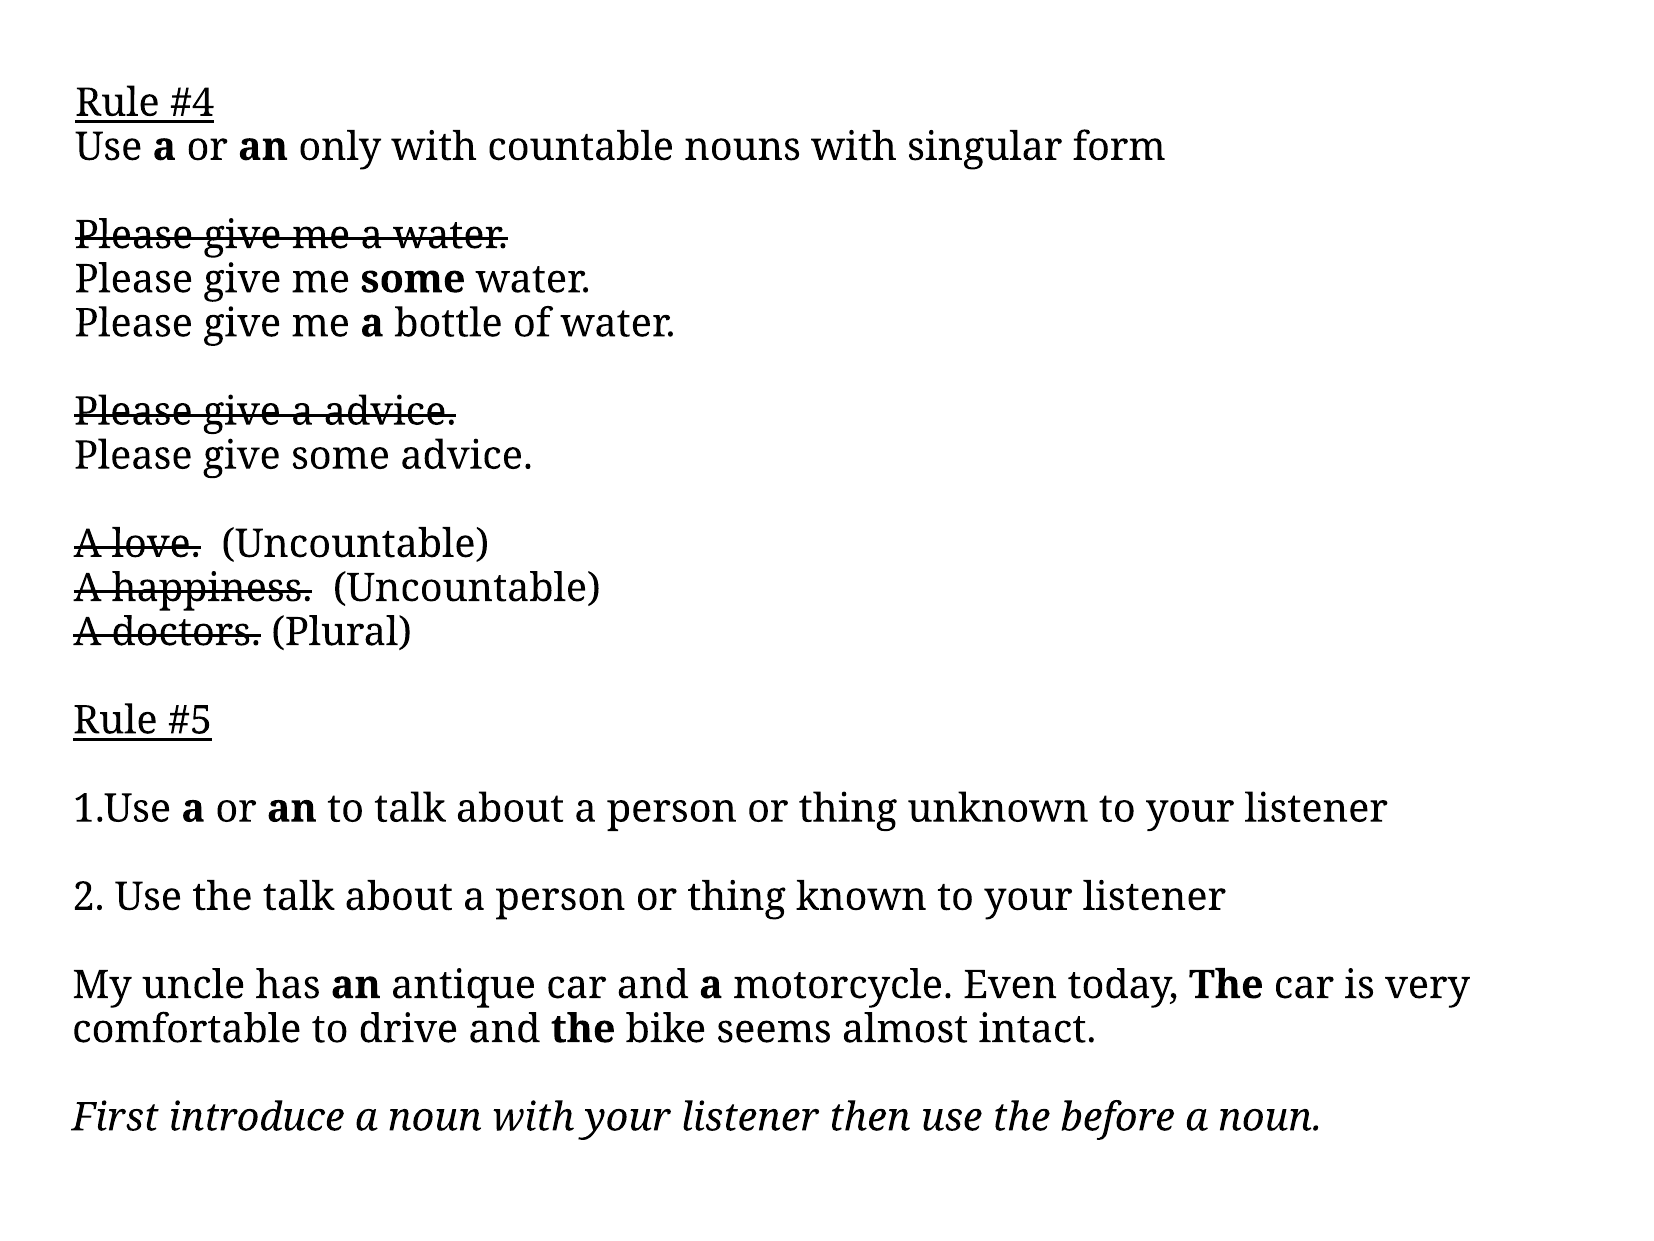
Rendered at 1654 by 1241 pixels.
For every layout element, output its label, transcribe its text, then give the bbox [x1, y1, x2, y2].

text_box Rule #4 Use a or an only with countable nouns with singular form Please give me a water. Please give me some water. Please give me a bottle of water. Please give a advice. Please give some advice. A love. (Uncountable) A happiness. (Uncountable) A doctors. (Plural) Rule #5 1.Use a or an to talk about a person or thing unknown to your listener 2. Use the talk about a person or thing known to your listener My uncle has an antique car and a motorcycle. Even today, The car is very comfortable to drive and the bike seems almost intact. First introduce a noun with your listener then use the before a noun. [71, 31, 1563, 1140]
